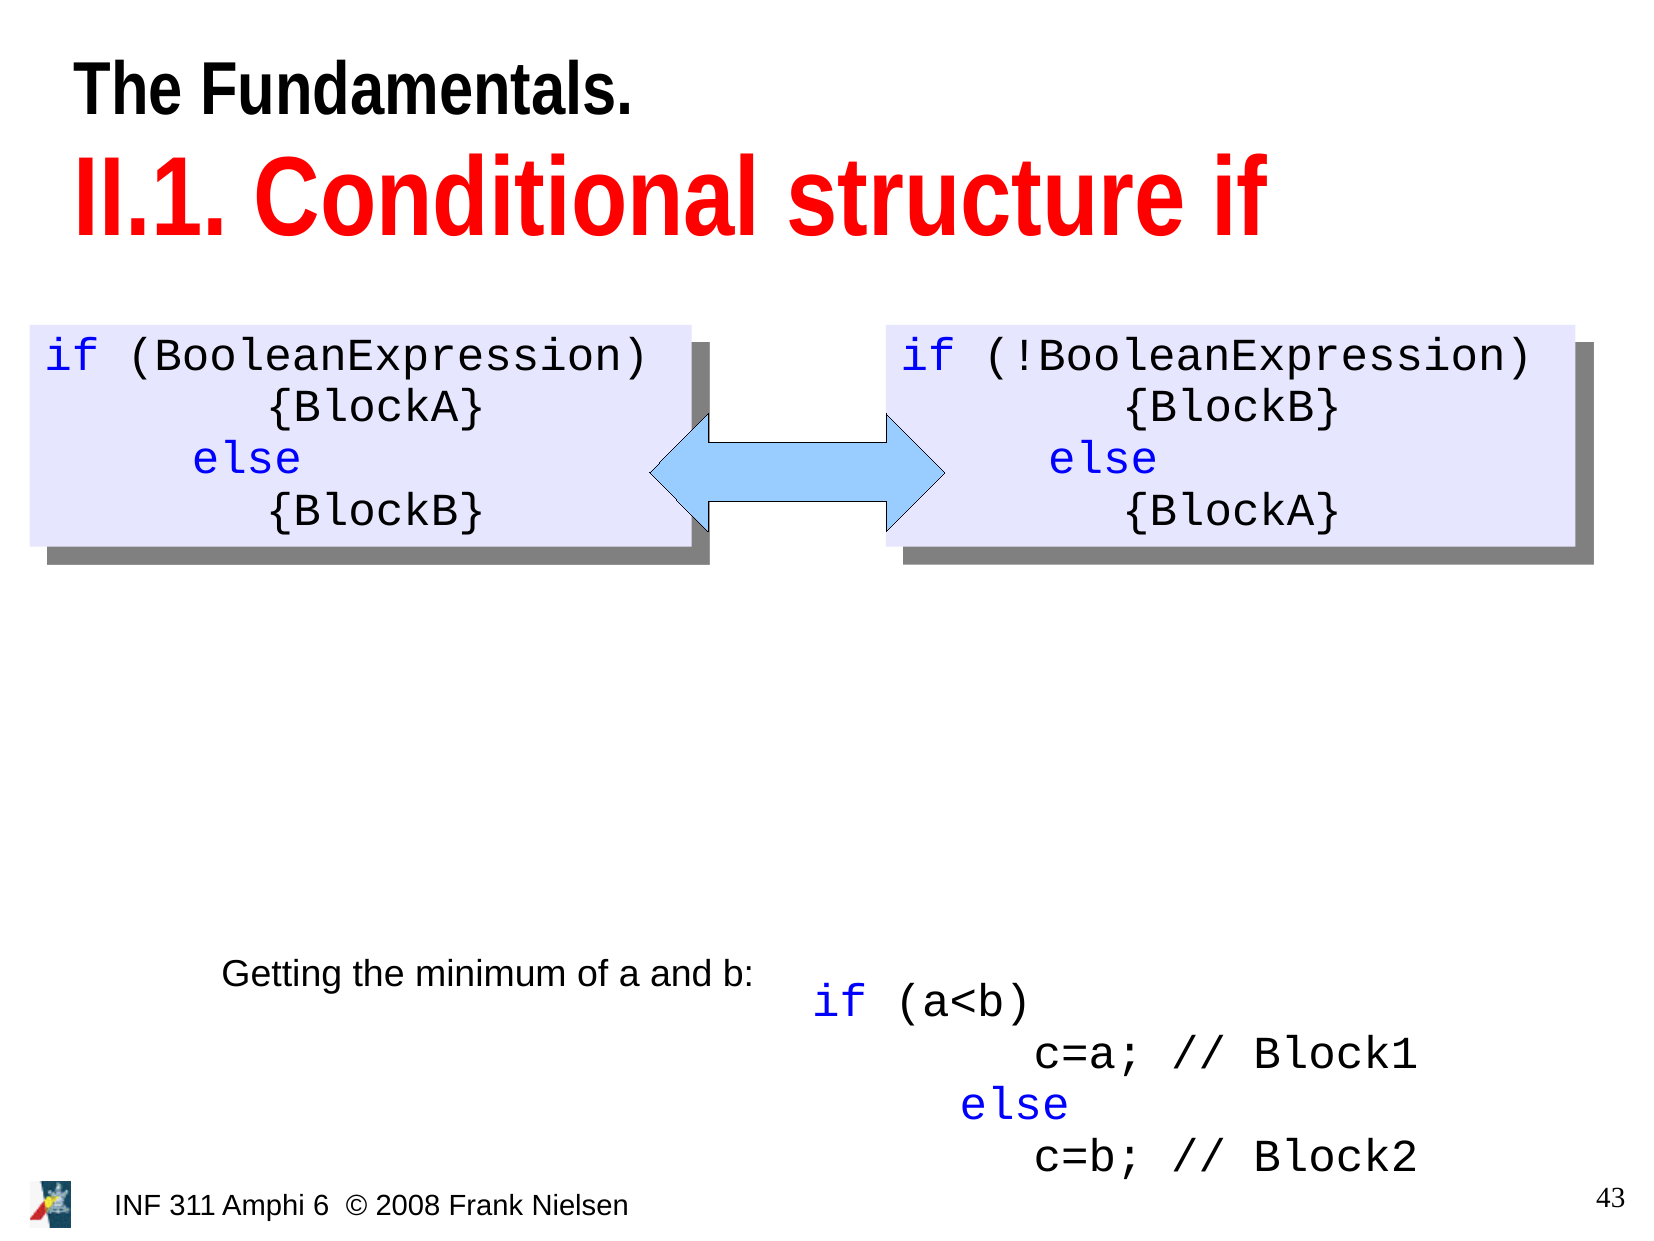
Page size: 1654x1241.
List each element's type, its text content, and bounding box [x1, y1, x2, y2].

text_box [649, 413, 945, 532]
picture [29, 1181, 71, 1228]
text_box if (a<b) c=a; // Block1 else c=b; // Block2 [797, 971, 1434, 1182]
text_box if (BooleanExpression) {BlockA} else {BlockB} [29, 324, 692, 535]
text_box The Fundamentals. II.1. Conditional structure if [59, 36, 1284, 266]
text_box Getting the minimum of a and b: [206, 944, 770, 1002]
text_box if (!BooleanExpression) {BlockB} else {BlockA} [885, 324, 1576, 535]
